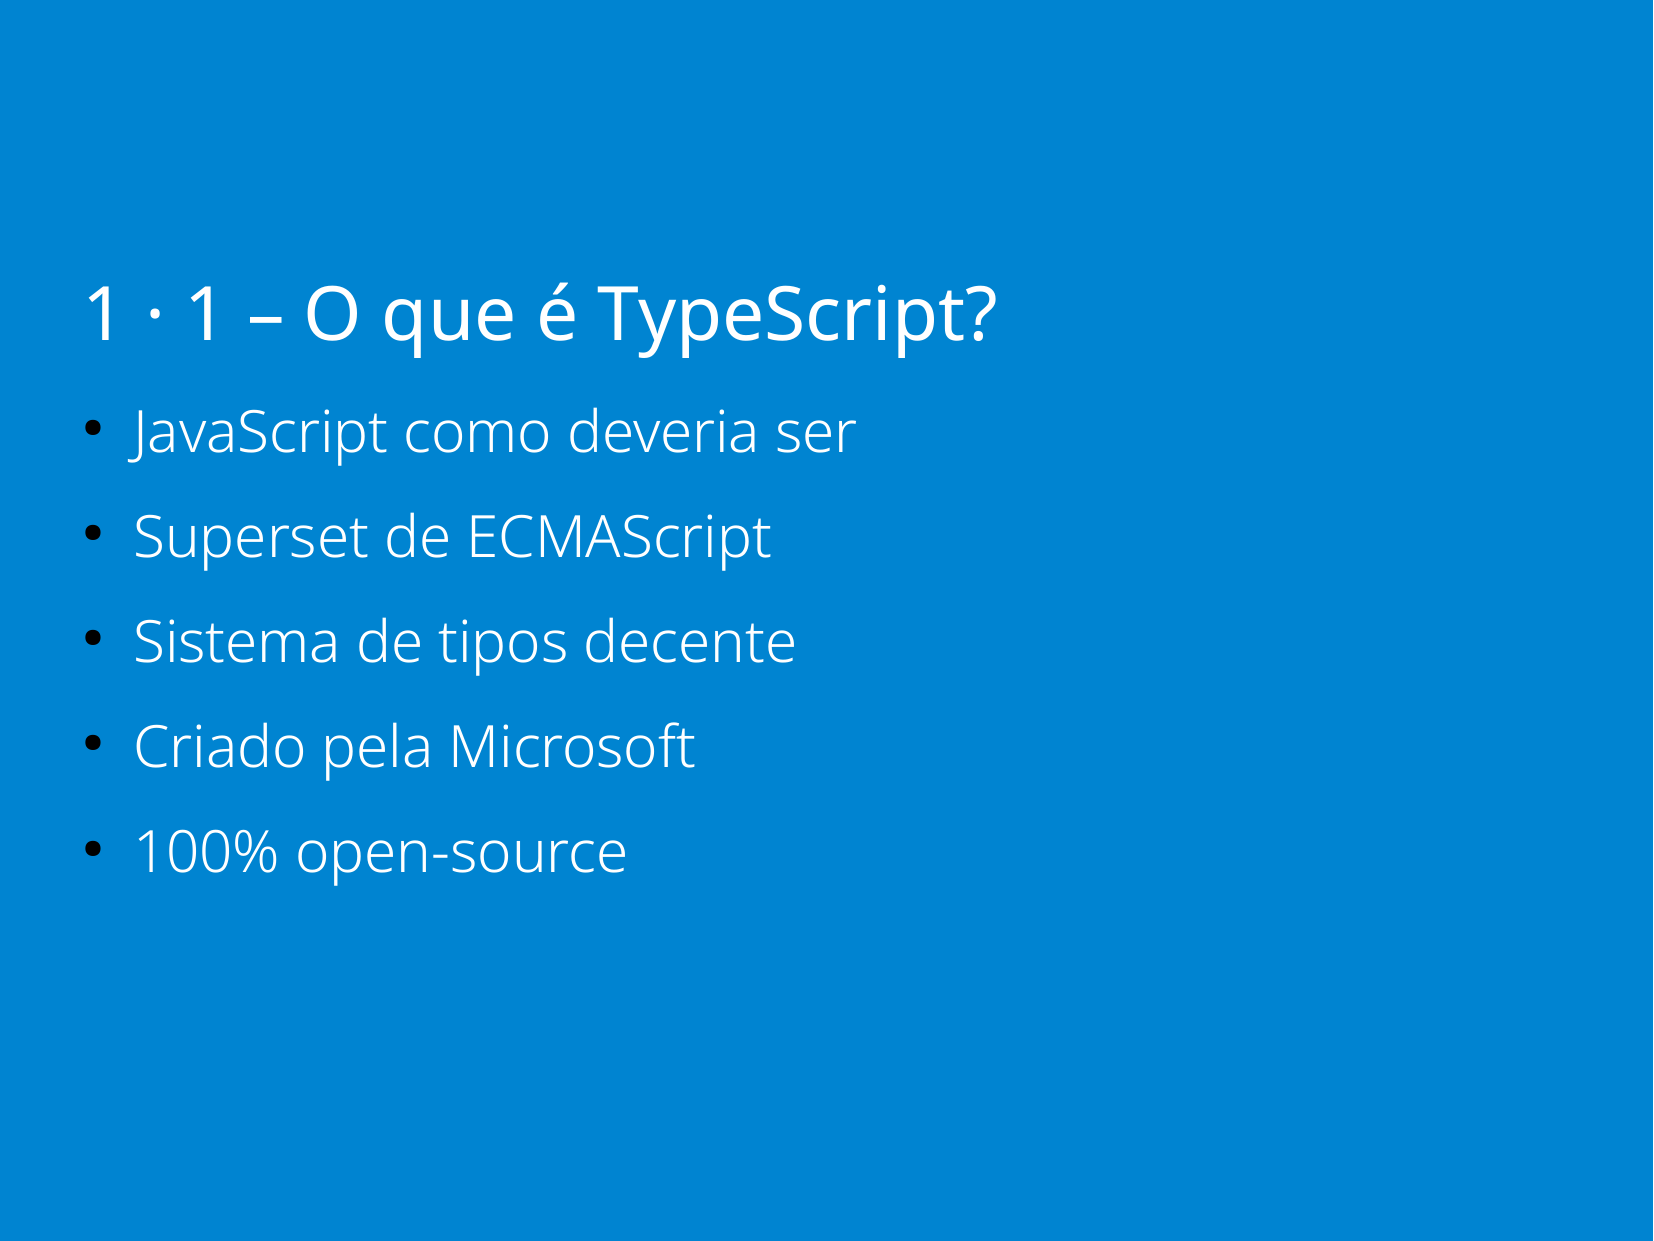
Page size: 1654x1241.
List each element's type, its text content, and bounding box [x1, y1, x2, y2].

list JavaScript como deveria ser Superset de ECMAScript Sistema de tipos decente Criado pela Microsoft 100% open-source [82, 389, 1571, 1010]
title 1 · 1 – O que é TypeScript? [82, 248, 1571, 375]
